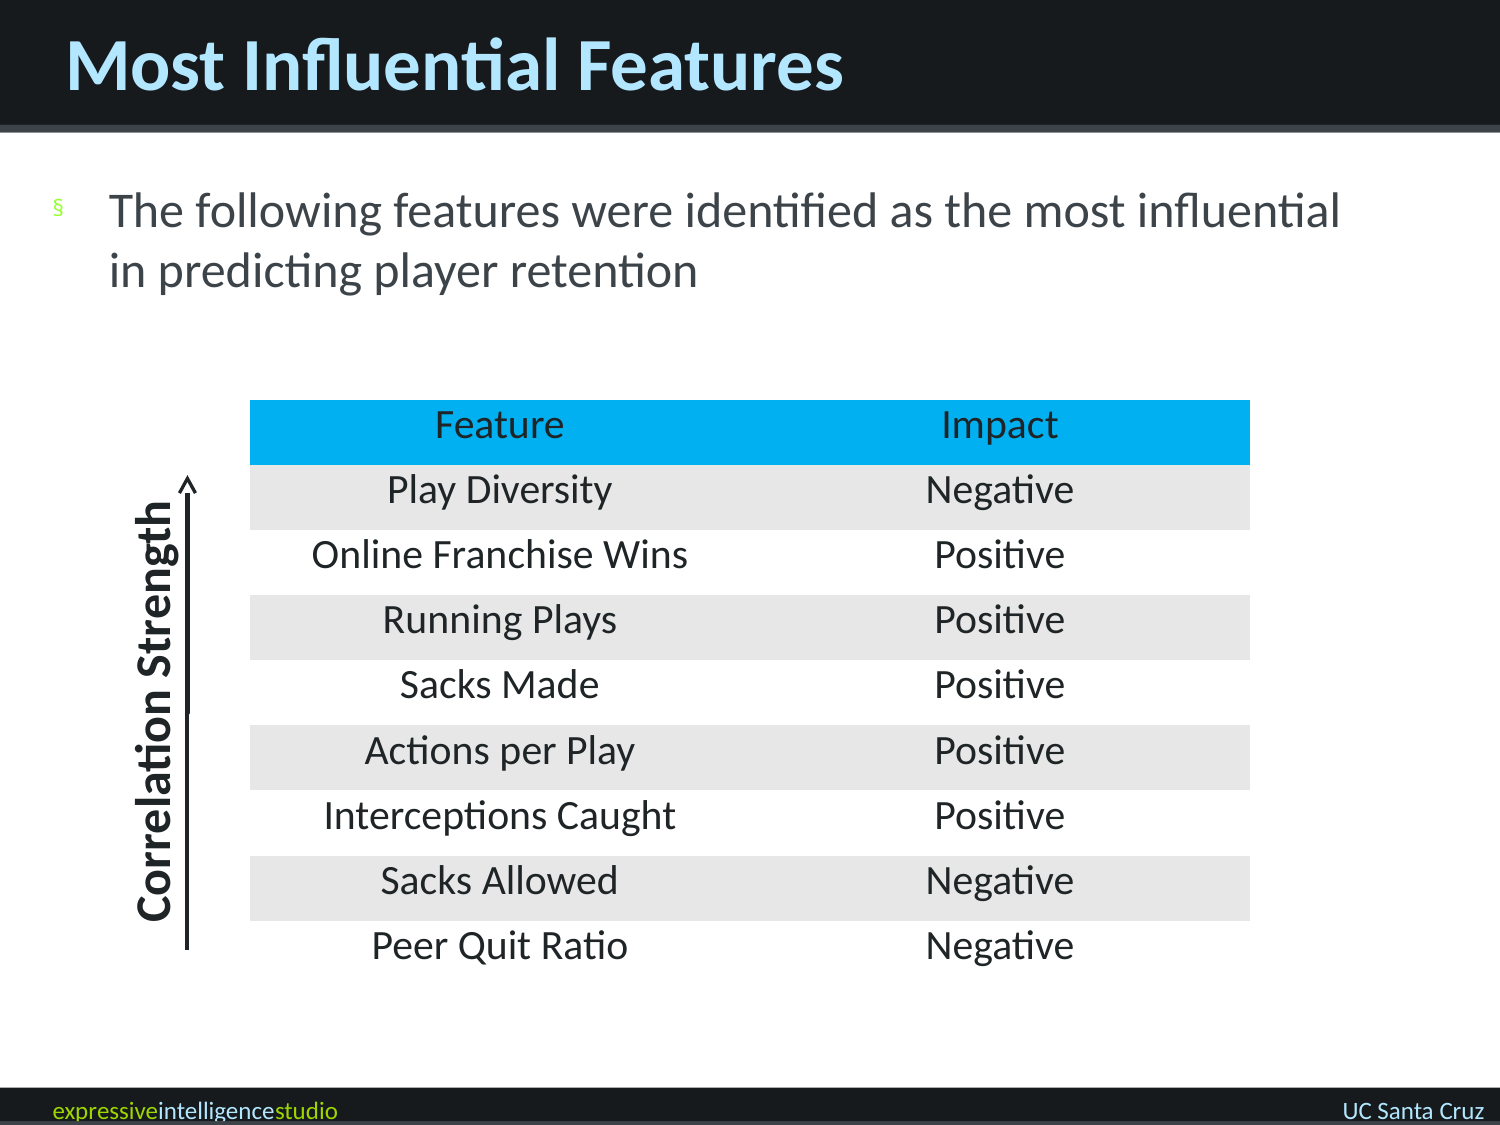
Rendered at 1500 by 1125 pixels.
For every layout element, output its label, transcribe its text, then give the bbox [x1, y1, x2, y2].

table_cell Peer Quit Ratio [250, 921, 750, 986]
table_header Feature [250, 400, 750, 465]
table_cell Positive [750, 725, 1250, 790]
table_cell Positive [750, 595, 1250, 660]
table_cell Online Franchise Wins [250, 530, 750, 595]
list The following features were identified as the most influential in predicting player retention [37, 162, 1388, 928]
table_cell Sacks Made [250, 660, 750, 725]
table_cell Negative [750, 921, 1250, 986]
table_cell Running Plays [250, 595, 750, 660]
table_header Impact [750, 400, 1250, 465]
table_cell Positive [750, 790, 1250, 856]
table_cell Positive [750, 530, 1250, 595]
table_cell Negative [750, 465, 1250, 530]
table_cell Actions per Play [250, 725, 750, 790]
table_cell Interceptions Caught [250, 790, 750, 856]
table_cell Negative [750, 856, 1250, 921]
table_cell Sacks Allowed [250, 856, 750, 921]
text_box Correlation Strength [104, 462, 188, 938]
title Most Influential Features [50, 0, 1400, 130]
table_cell Play Diversity [250, 465, 750, 530]
table_cell Positive [750, 660, 1250, 725]
